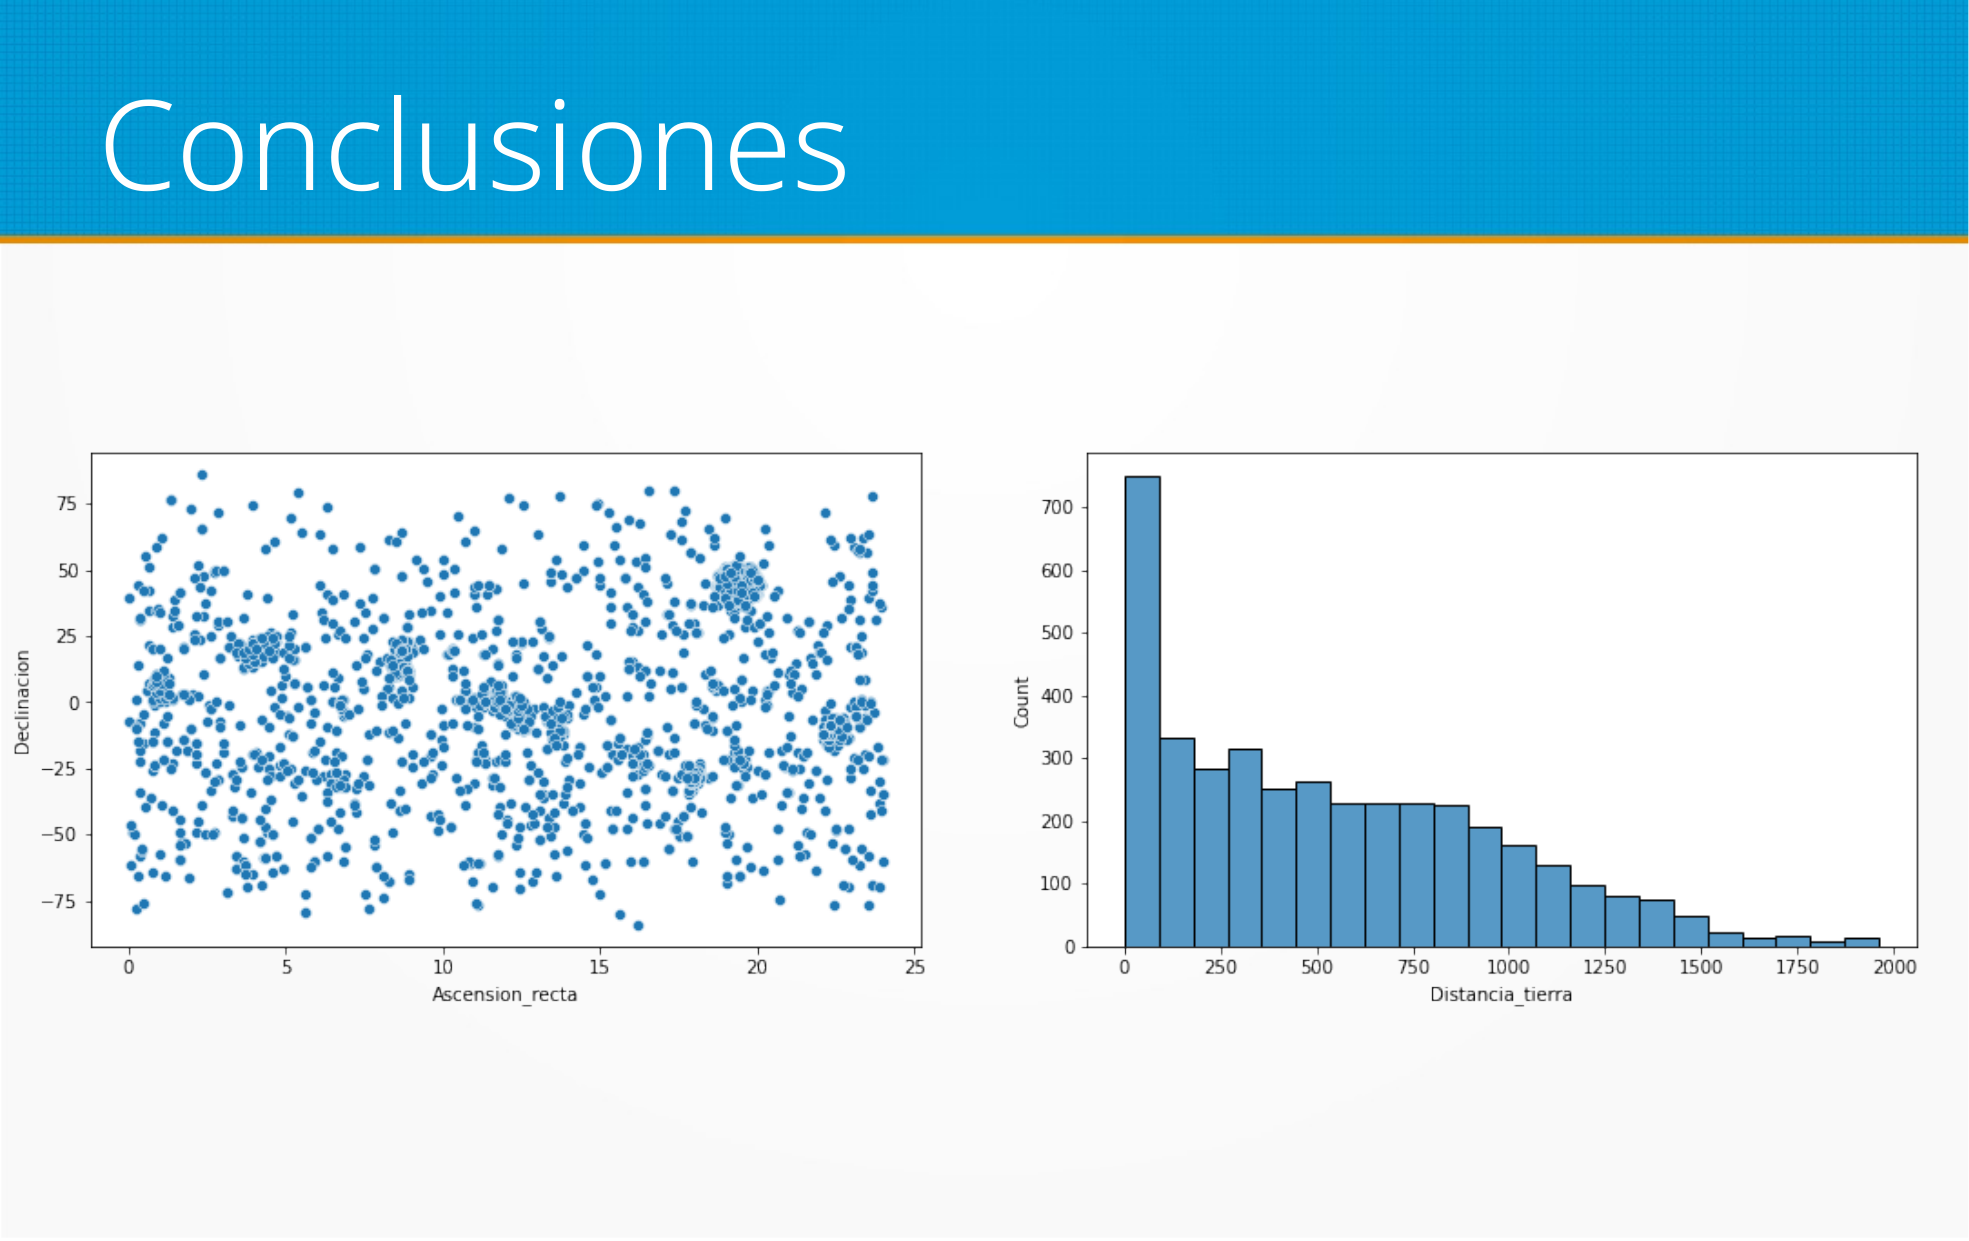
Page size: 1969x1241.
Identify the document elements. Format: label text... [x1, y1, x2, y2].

title Conclusiones [98, 19, 1870, 227]
picture [0, 233, 1969, 1241]
